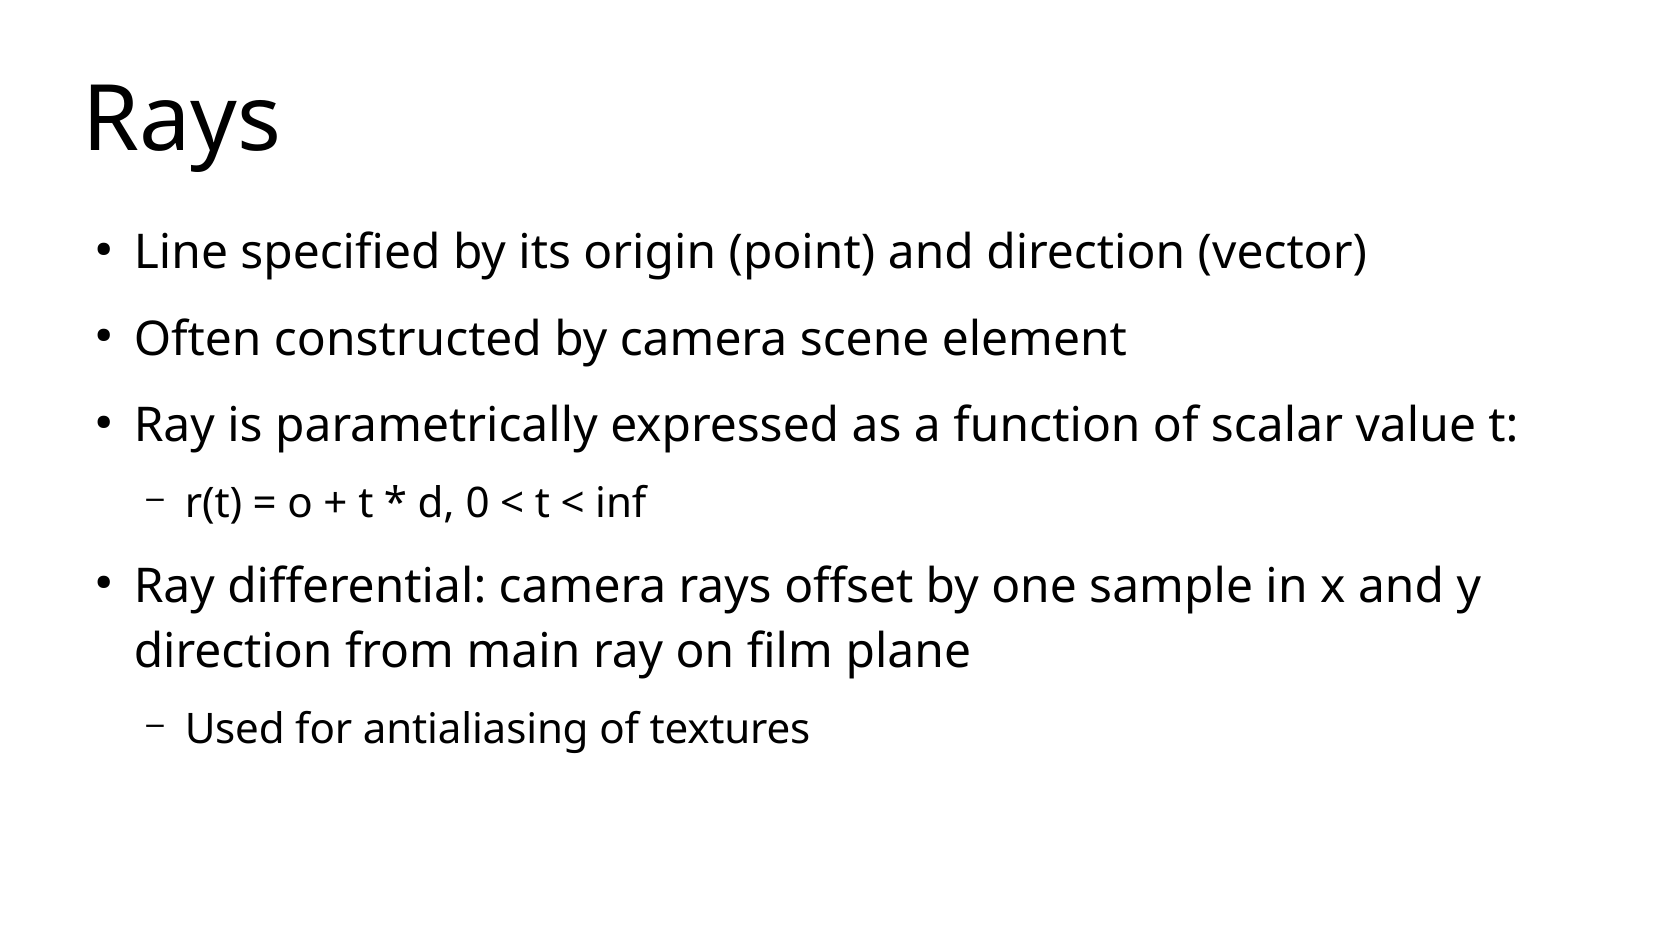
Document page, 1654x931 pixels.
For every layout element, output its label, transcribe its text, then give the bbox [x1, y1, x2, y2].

title Rays [82, 37, 1571, 193]
list Line specified by its origin (point) and direction (vector) Often constructed by camera scene element Ray is parametrically expressed as a function of scalar value t: r(t) = o + t * d, 0 < t < inf Ray differential: camera rays offset by one sample in x and y direction from main ray on film plane Used for antialiasing of textures [82, 217, 1571, 758]
